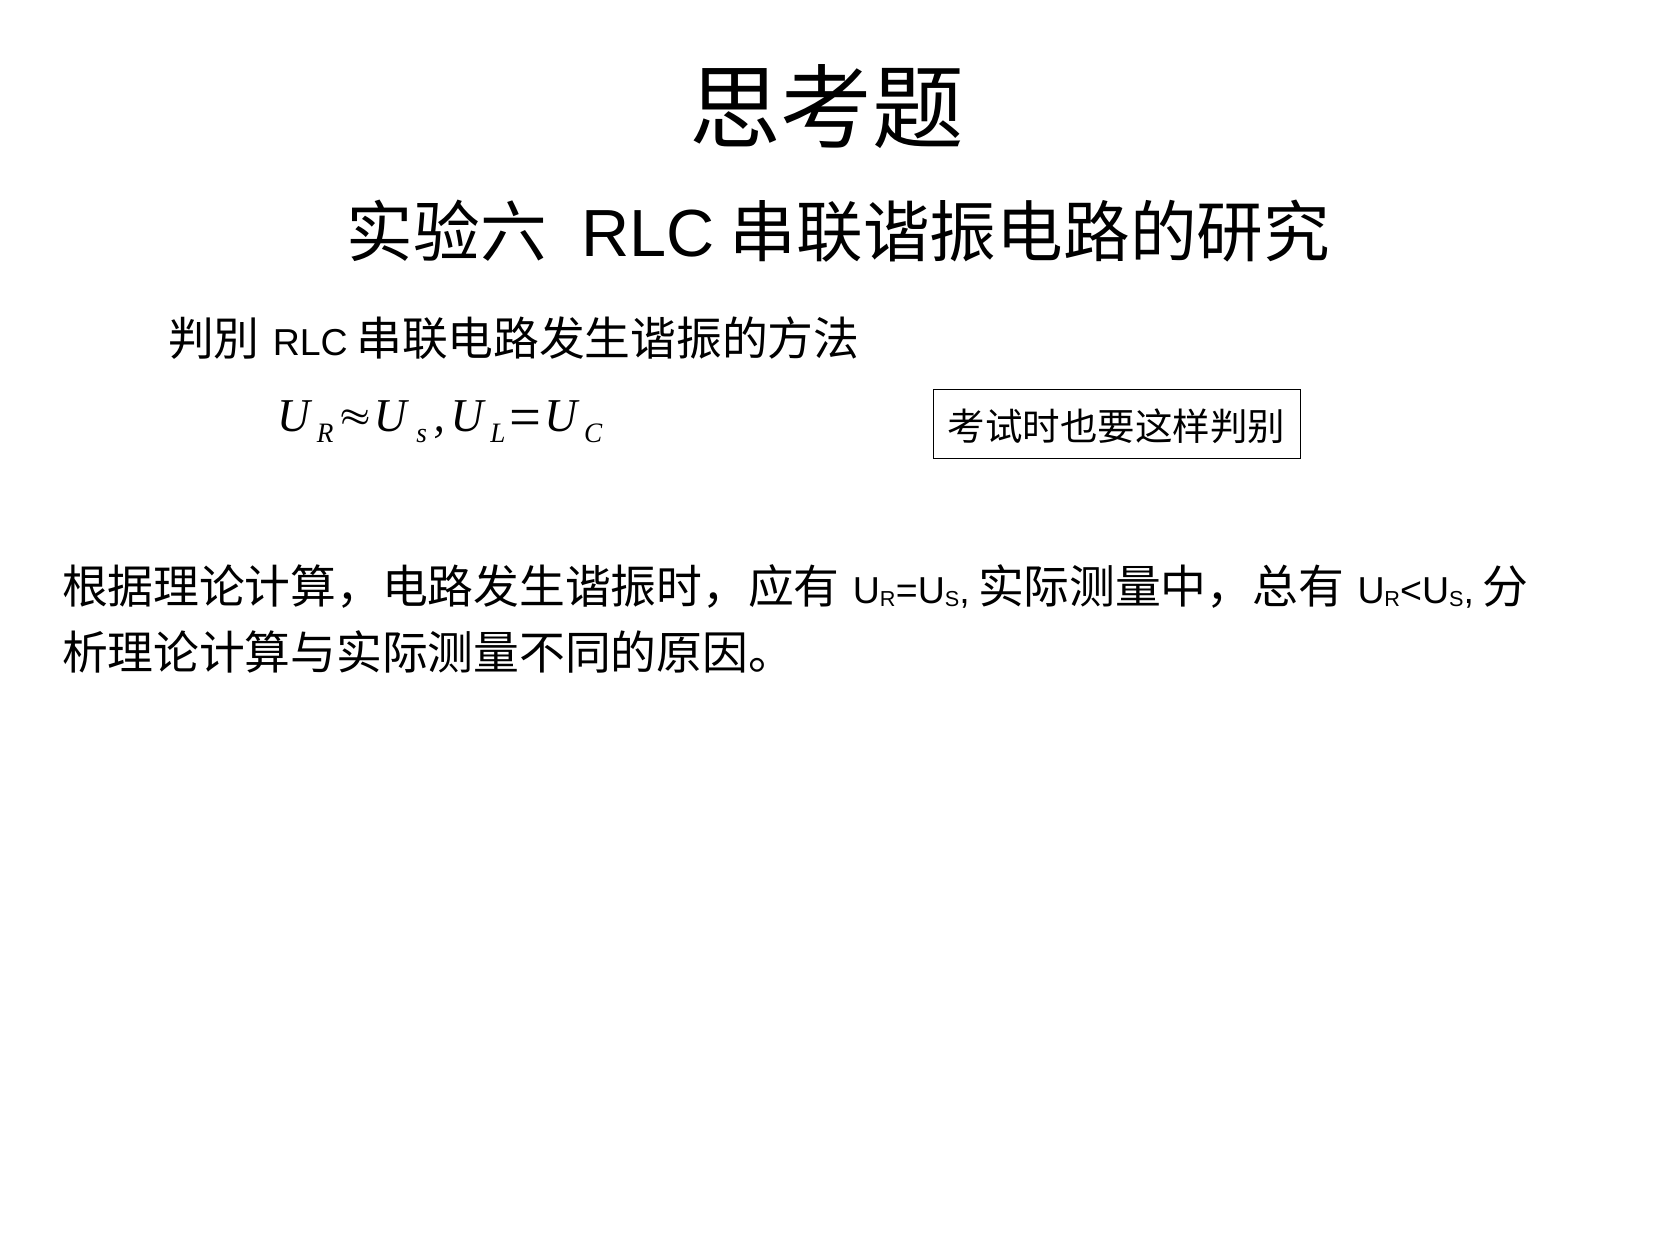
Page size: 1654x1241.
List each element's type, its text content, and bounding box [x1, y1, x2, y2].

chart [265, 389, 617, 449]
text_box 考试时也要这样判别 [933, 389, 1301, 455]
text_box 判別RLC串联电路发生谐振的方法 [153, 295, 1099, 378]
text_box 根据理论计算，电路发生谐振时，应有UR=US,实际测量中，总有UR<US,分析理论计算与实际测量不同的原因。 [47, 543, 1583, 688]
title 思考题 [82, 40, 1571, 163]
subtitle 实验六 RLC串联谐振电路的研究 [94, 172, 1583, 284]
